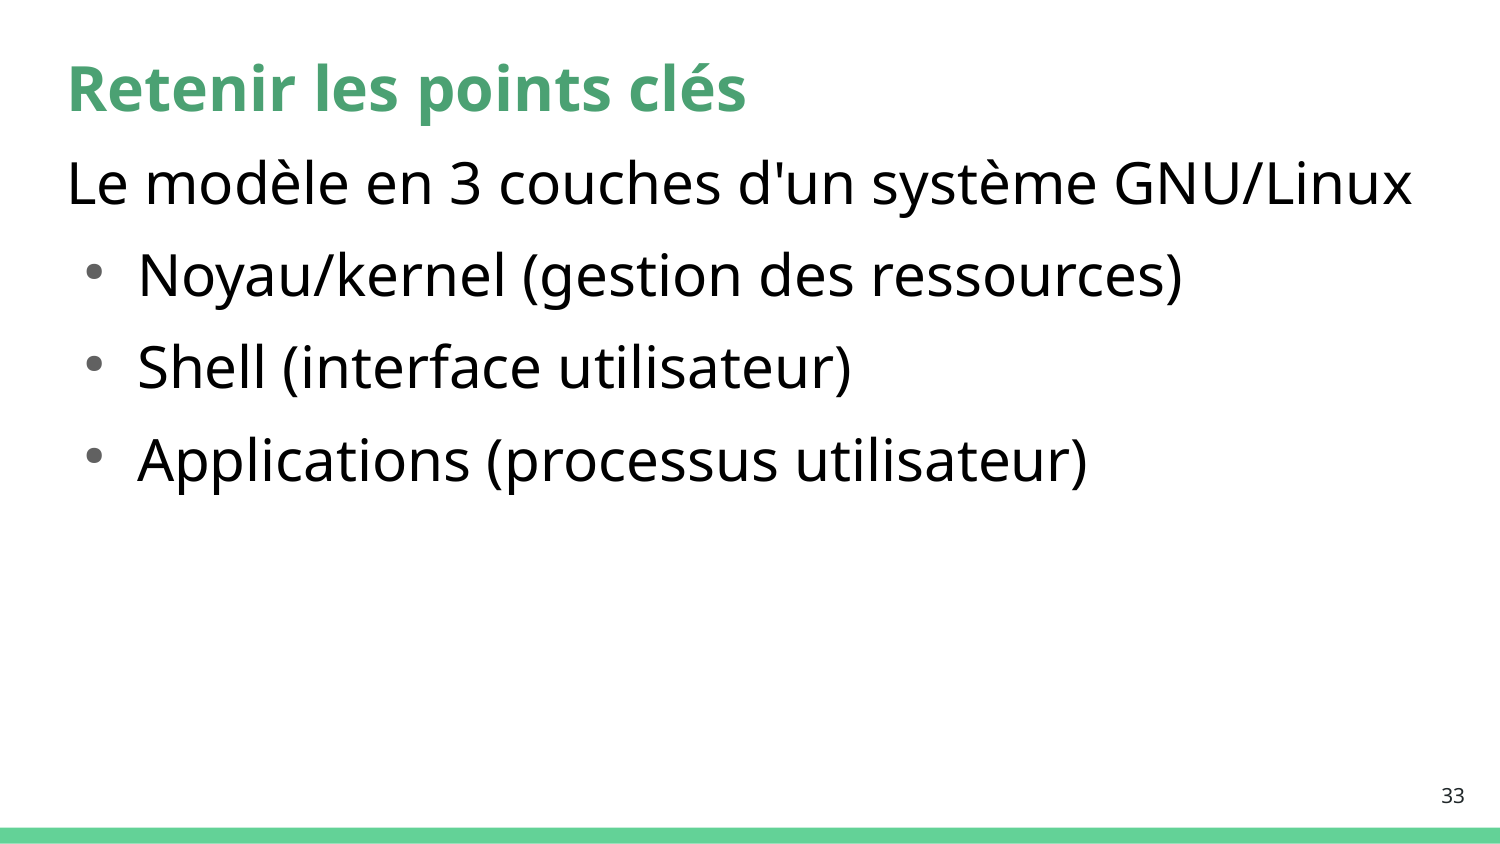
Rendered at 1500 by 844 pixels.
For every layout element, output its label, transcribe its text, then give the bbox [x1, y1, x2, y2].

slide_number <numéro> [1389, 764, 1480, 830]
title Retenir les points clés [51, 23, 1449, 117]
list Le modèle en 3 couches d'un système GNU/Linux Noyau/kernel (gestion des ressources) Shell (interface utilisateur) Applications (processus utilisateur) [51, 120, 1447, 827]
